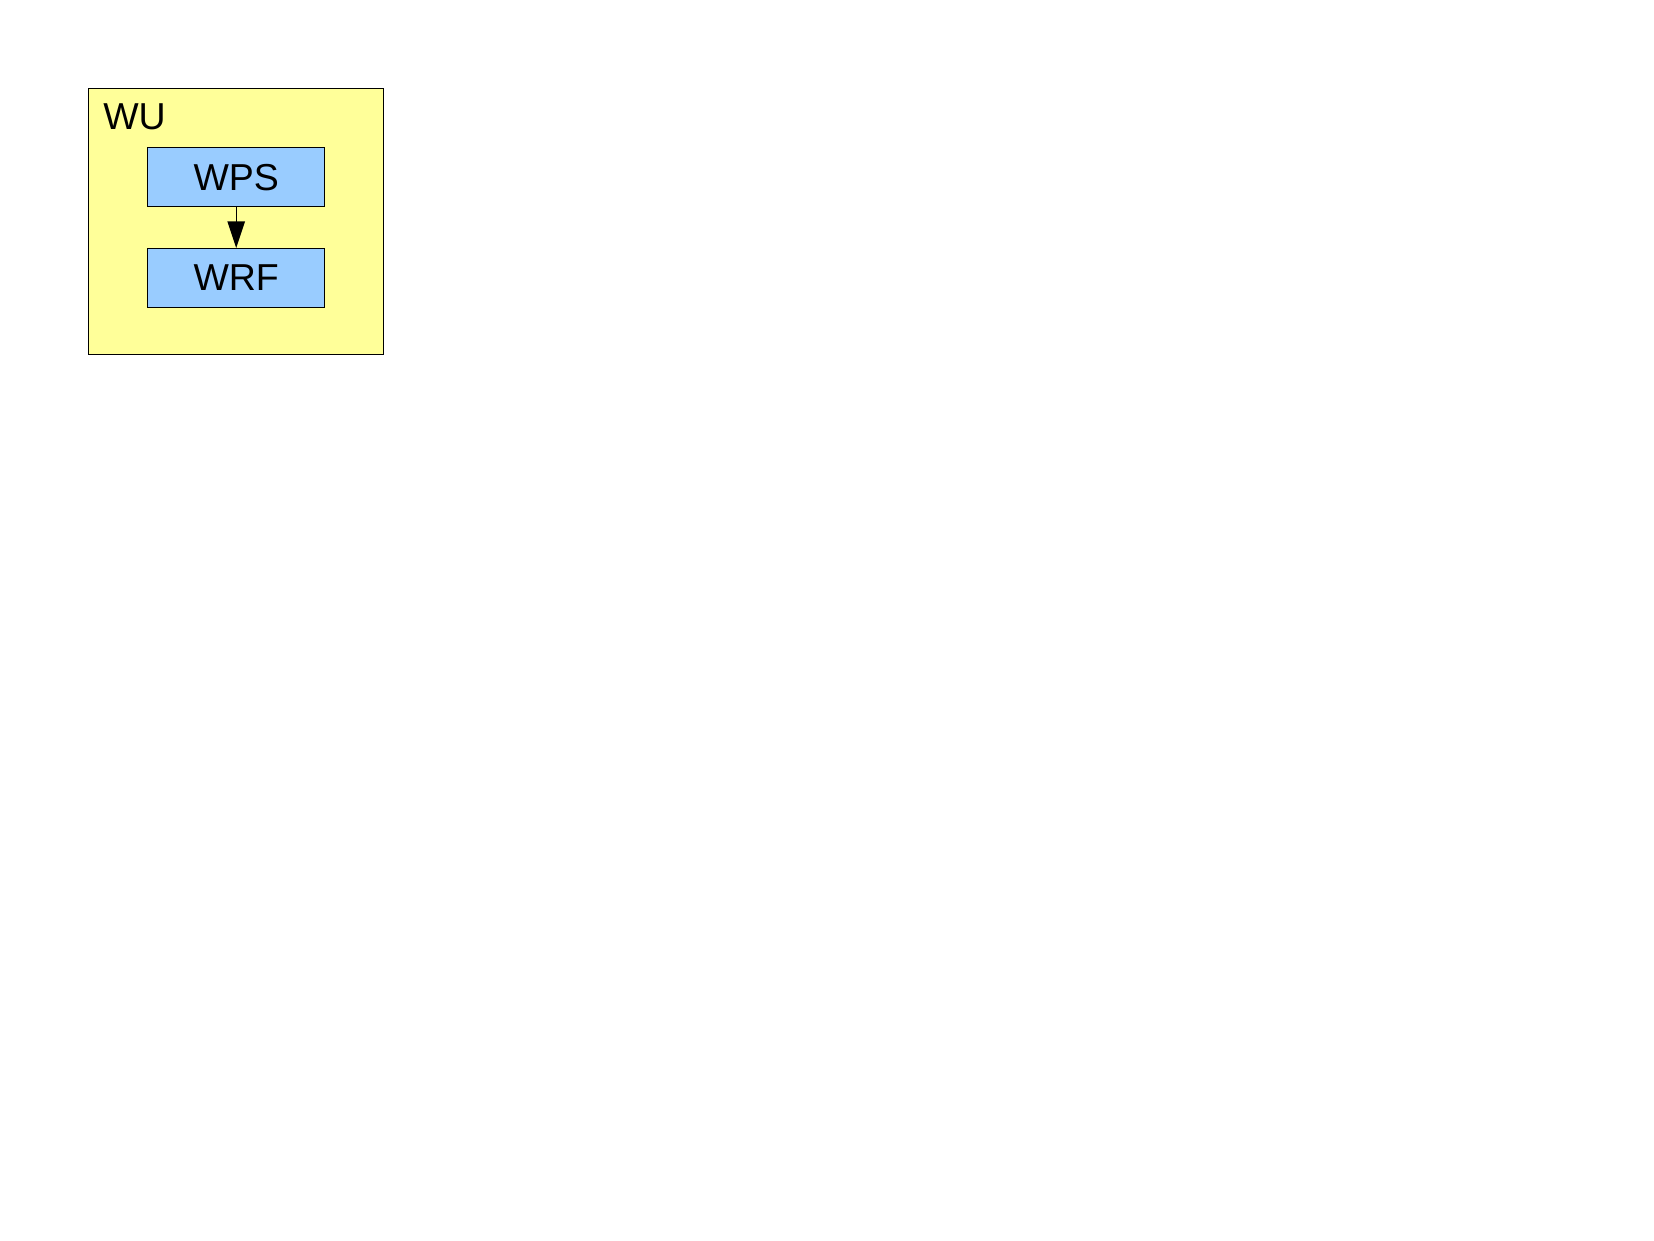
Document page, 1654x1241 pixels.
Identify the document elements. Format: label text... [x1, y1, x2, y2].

text_box WRF [147, 248, 325, 308]
text_box WPS [147, 147, 325, 207]
text_box WU [88, 88, 384, 355]
